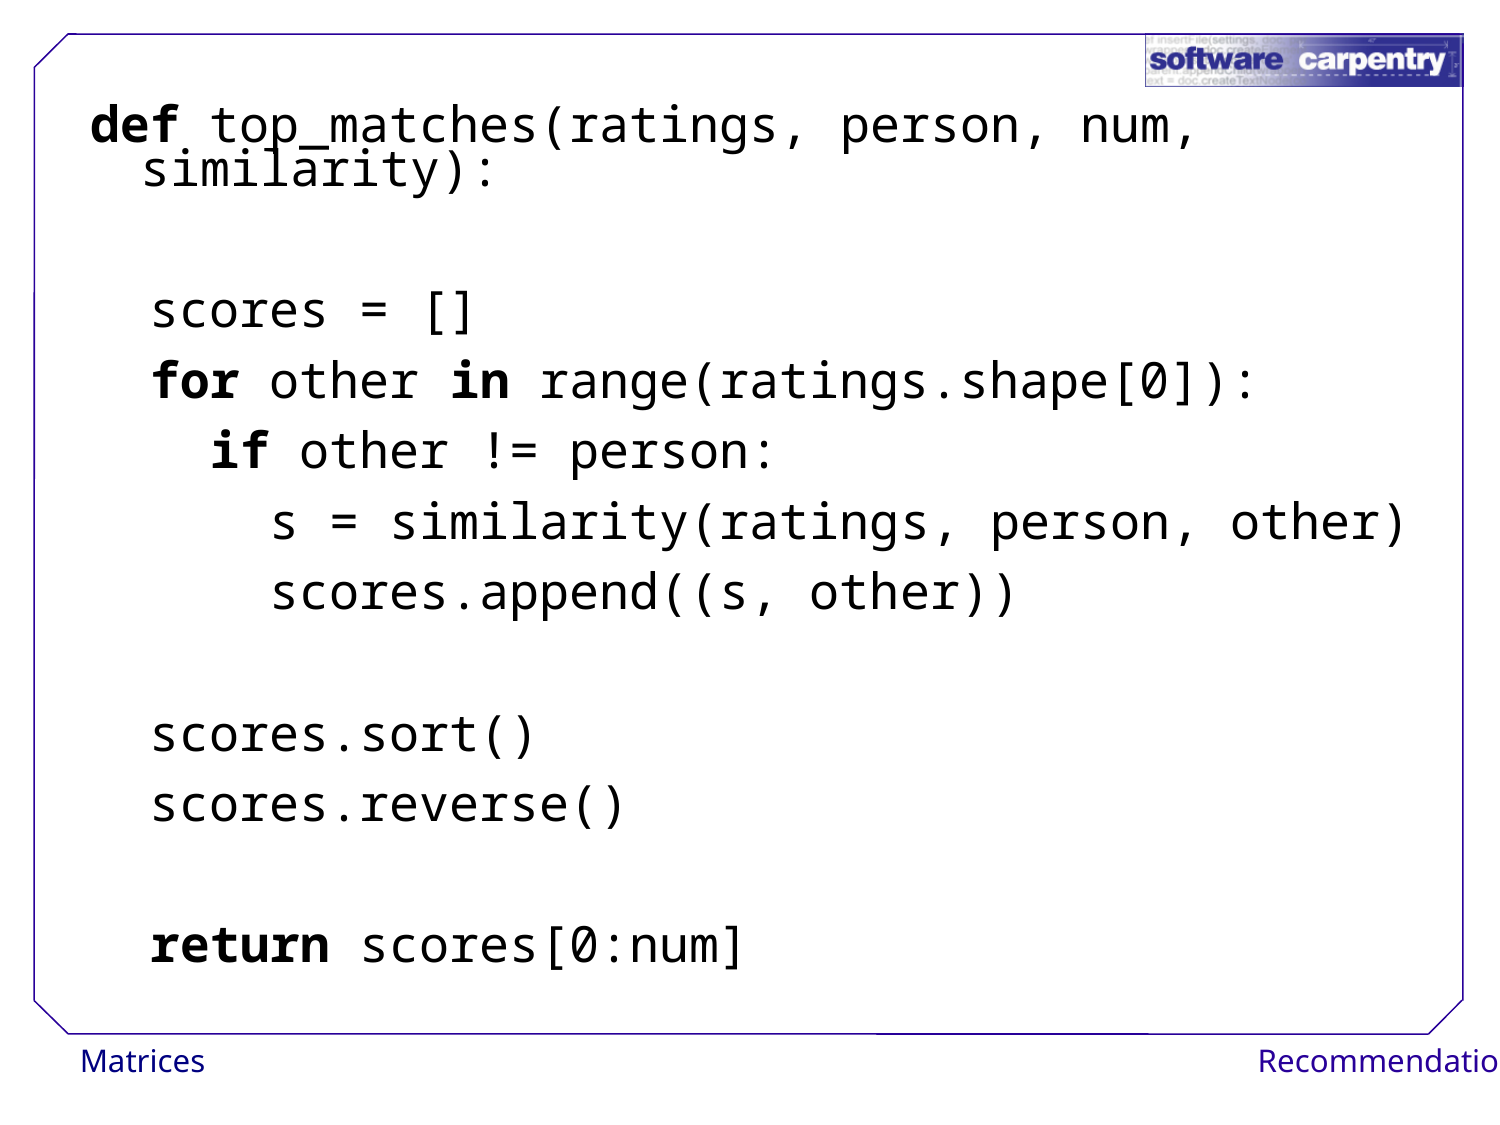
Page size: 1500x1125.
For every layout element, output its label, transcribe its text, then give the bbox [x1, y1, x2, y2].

picture [1145, 33, 1464, 87]
list def top_matches(ratings, person, num, similarity): scores = [] for other in range(ratings.shape[0]): if other != person: s = similarity(ratings, person, other) scores.append((s, other)) scores.sort() scores.reverse() return scores[0:num] [75, 99, 1426, 1001]
